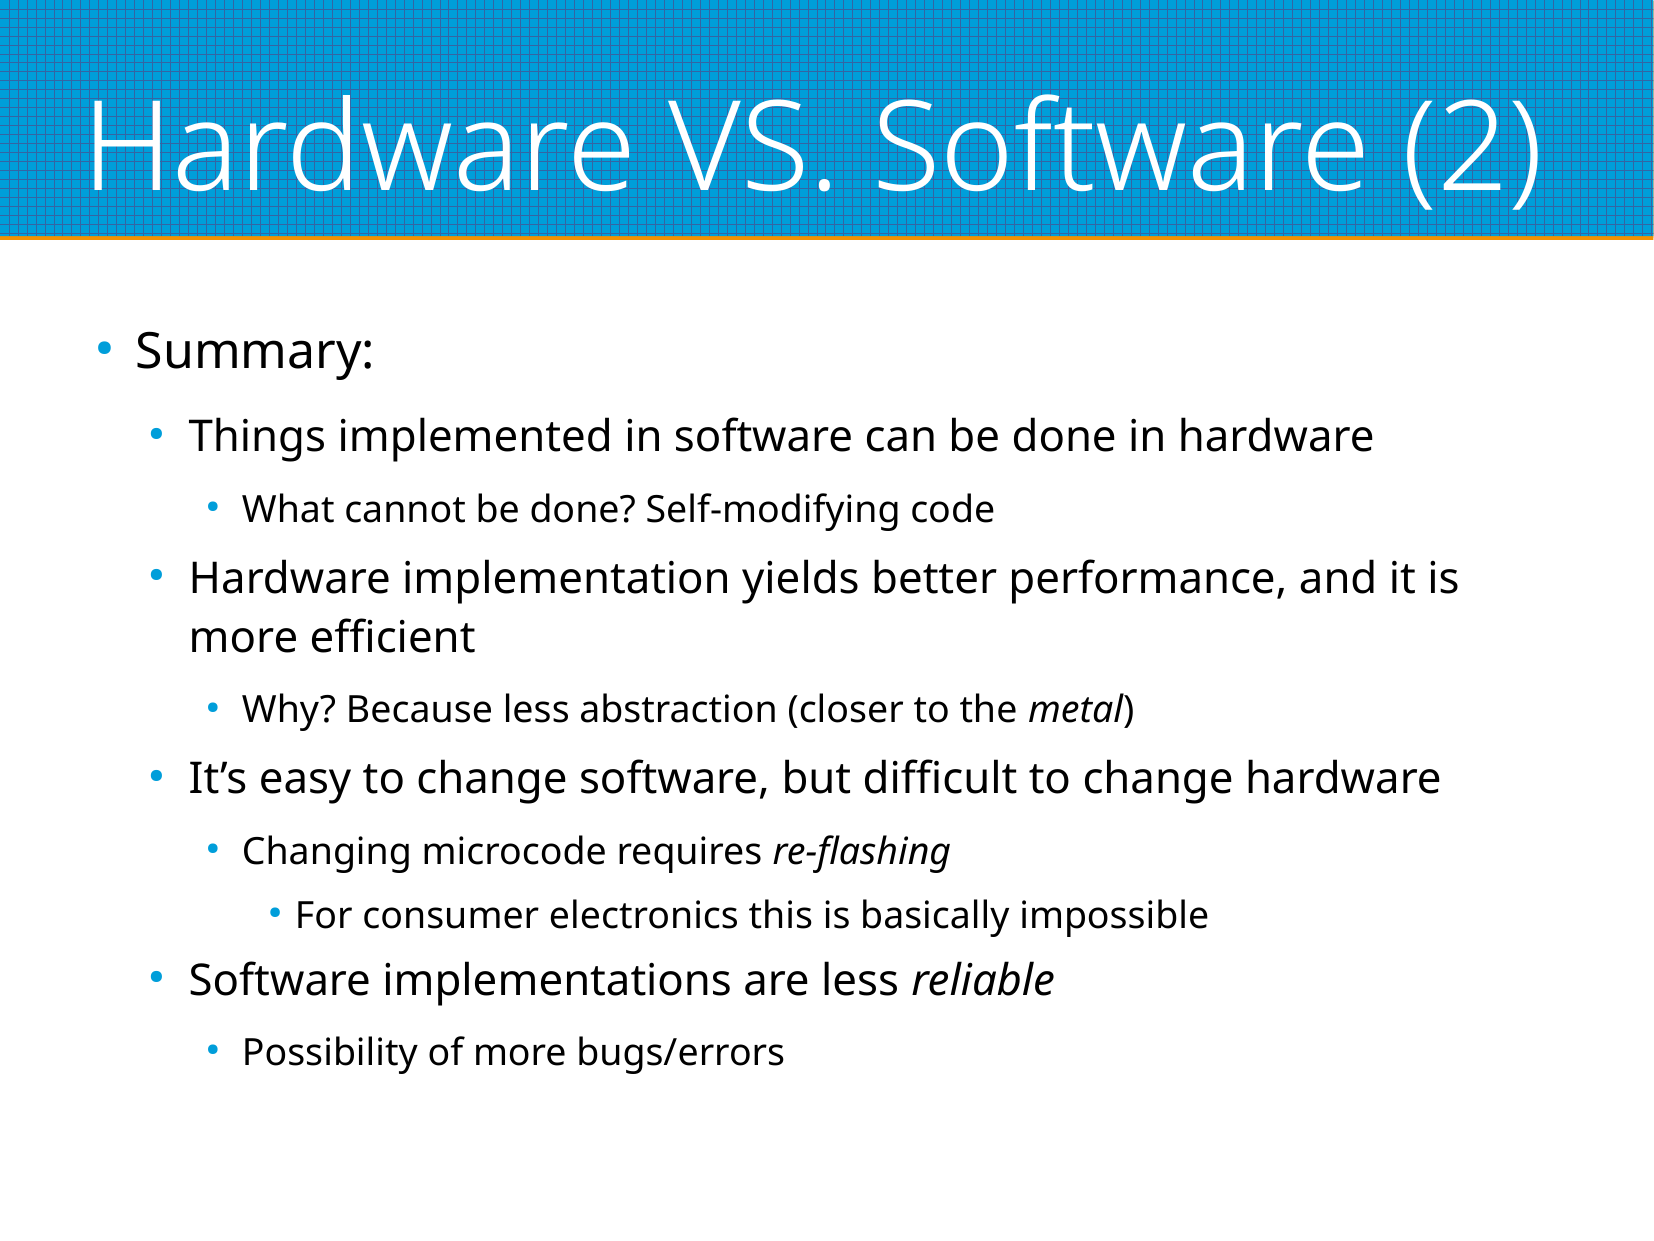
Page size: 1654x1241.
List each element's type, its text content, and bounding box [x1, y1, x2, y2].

list Summary: Things implemented in software can be done in hardware What cannot be done? Self-modifying code Hardware implementation yields better performance, and it is more efficient Why? Because less abstraction (closer to the metal) It’s easy to change software, but difficult to change hardware Changing microcode requires re-flashing For consumer electronics this is basically impossible Software implementations are less reliable Possibility of more bugs/errors [82, 314, 1563, 1081]
title Hardware VS. Software (2) [82, 19, 1571, 227]
